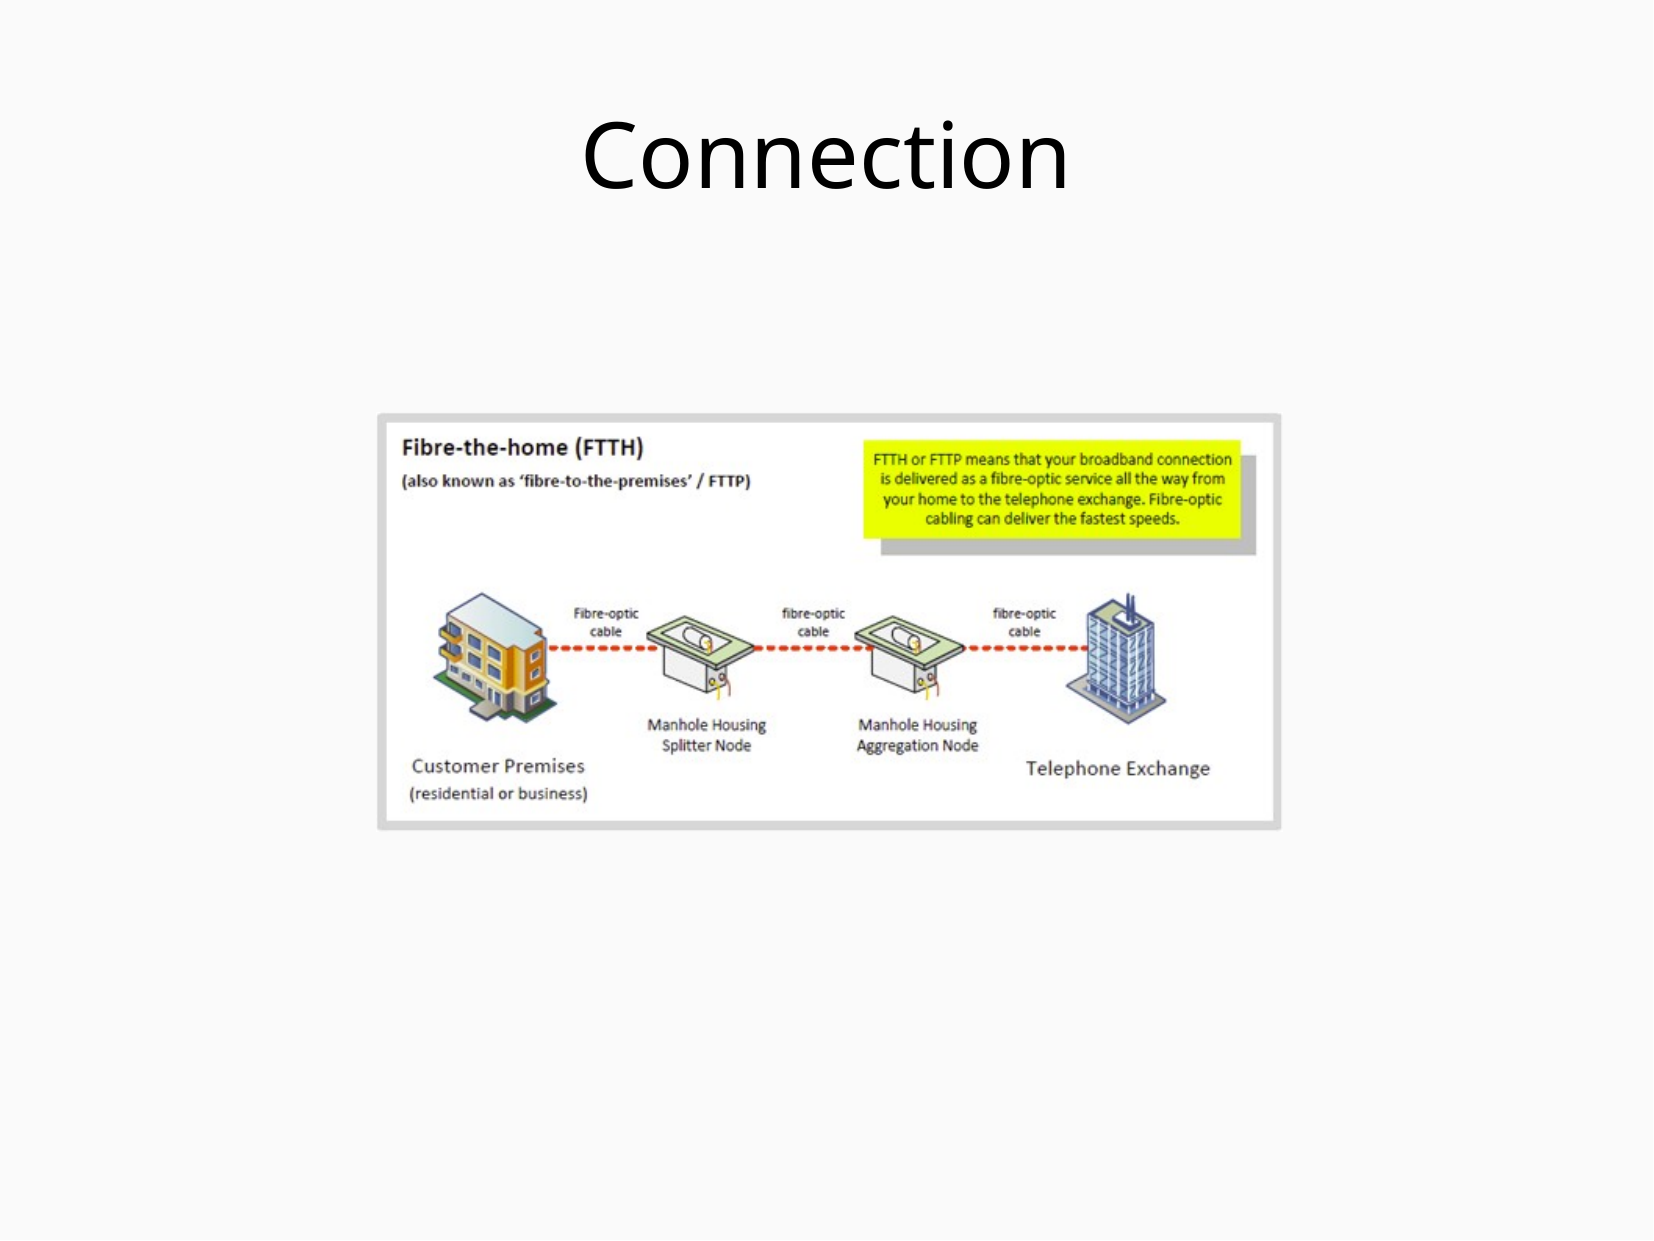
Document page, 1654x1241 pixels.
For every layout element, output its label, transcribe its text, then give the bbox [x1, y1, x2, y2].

picture [376, 412, 1283, 832]
title Connection [82, 49, 1571, 257]
